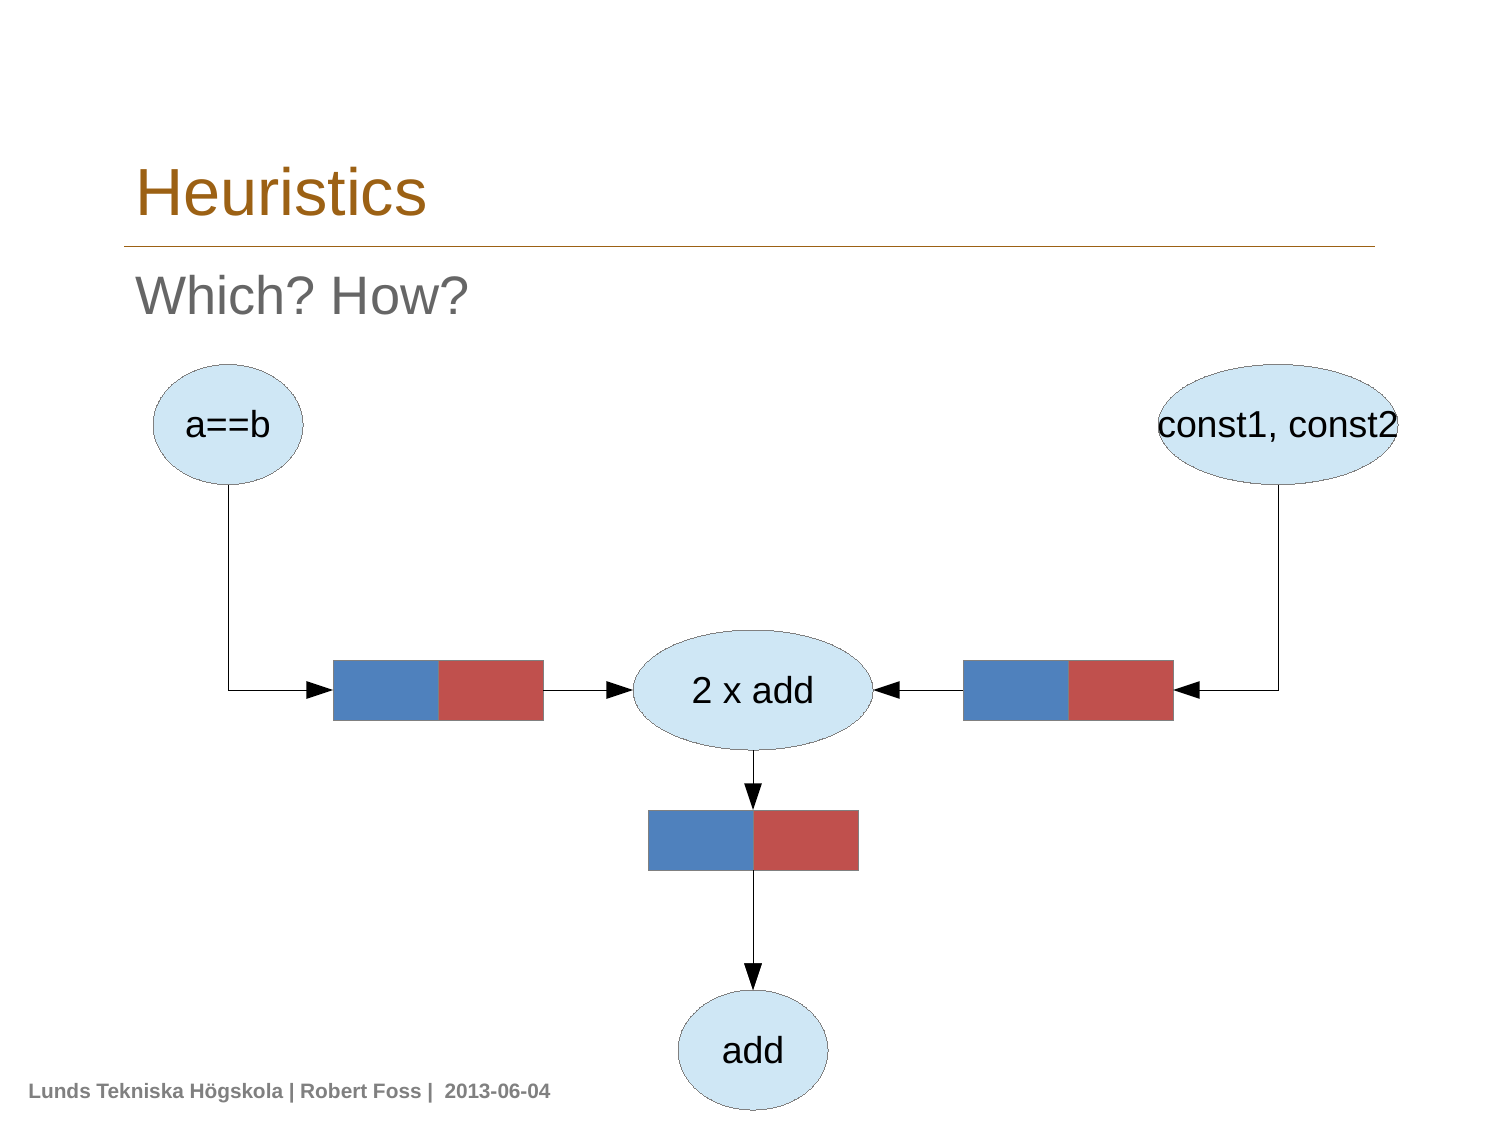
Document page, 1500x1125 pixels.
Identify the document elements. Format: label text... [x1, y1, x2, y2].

text_box const1, const2 [1158, 364, 1399, 485]
text_box [648, 810, 859, 871]
text_box [333, 660, 544, 721]
title Which? How? [120, 239, 1035, 346]
text_box 2 x add [633, 630, 874, 751]
text_box add [678, 990, 829, 1111]
text_box [963, 660, 1174, 721]
title Heuristics [120, 120, 1500, 258]
text_box a==b [153, 364, 304, 485]
